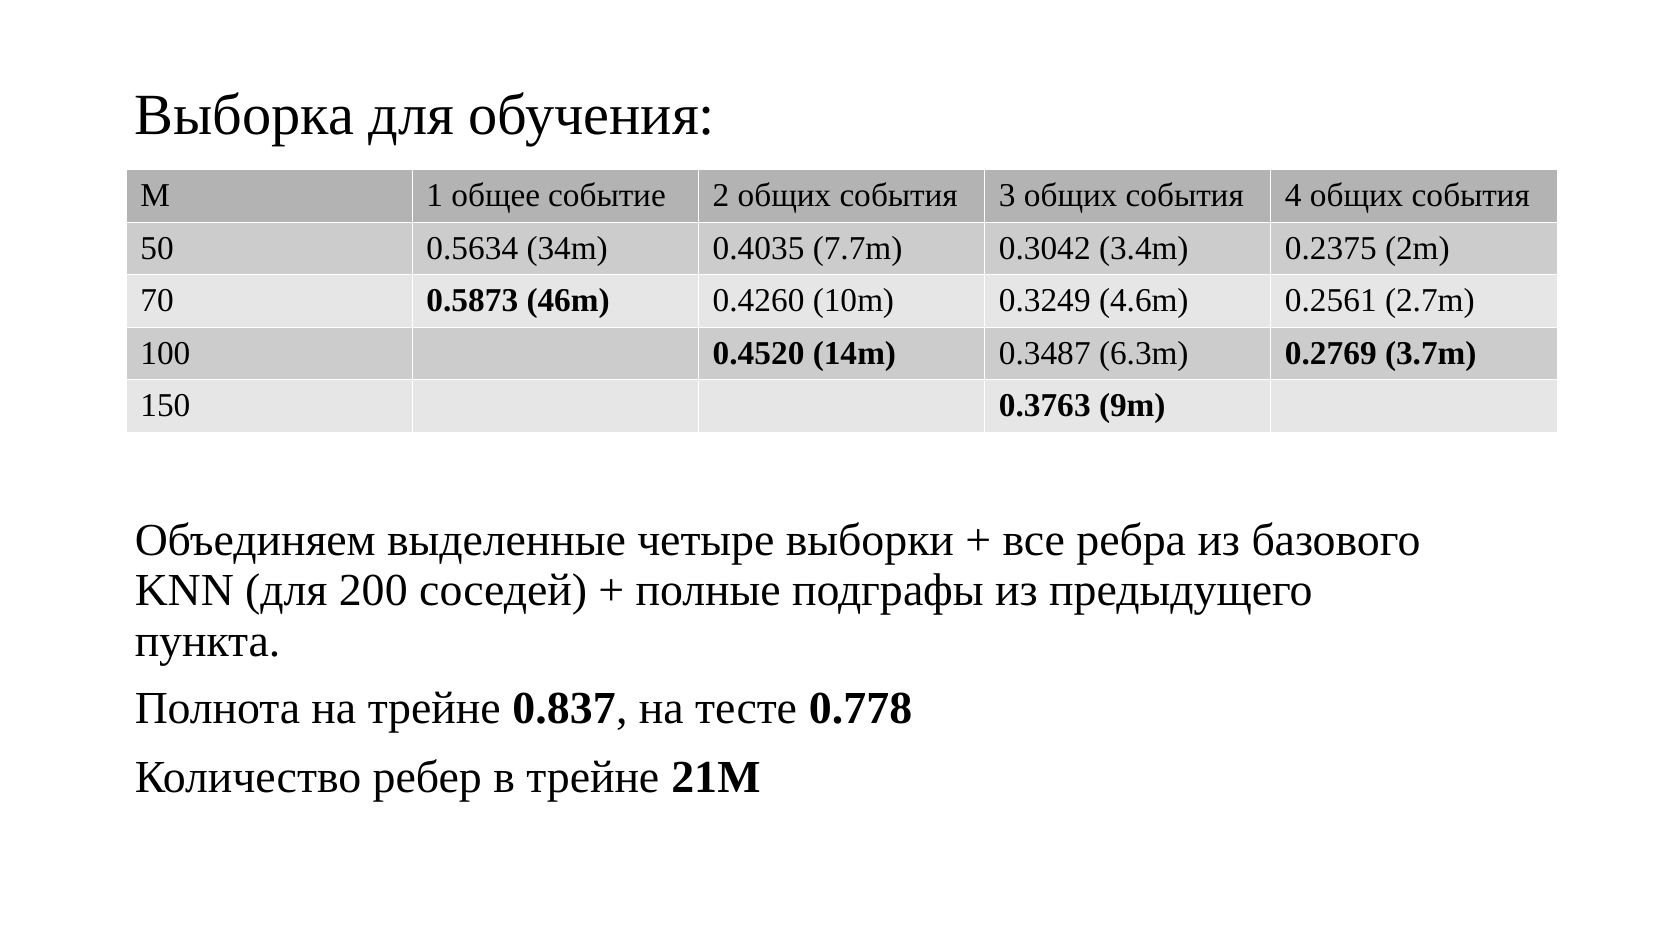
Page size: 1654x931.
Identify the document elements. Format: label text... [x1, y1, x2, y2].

table_cell [413, 380, 698, 432]
table_cell 0.3249 (4.6m) [985, 275, 1270, 327]
table_cell 0.3763 (9m) [985, 380, 1270, 432]
table_cell [413, 328, 698, 379]
text_box Полнота на трейне 0.837, на тесте 0.778 [120, 675, 928, 741]
table_cell 0.4520 (14m) [699, 328, 984, 379]
table_cell 0.2769 (3.7m) [1271, 328, 1557, 379]
table_cell 0.4035 (7.7m) [699, 223, 984, 274]
table_cell 70 [127, 275, 412, 327]
text_box Выборка для обучения: [120, 75, 730, 155]
table_cell 0.2375 (2m) [1271, 223, 1557, 274]
table_cell 0.2561 (2.7m) [1271, 275, 1557, 327]
table_cell 50 [127, 223, 412, 274]
table_cell 0.5873 (46m) [413, 275, 698, 327]
table_cell [699, 380, 984, 432]
table_header 4 общих события [1271, 170, 1557, 222]
table_header M [127, 170, 412, 222]
table_cell 100 [127, 328, 412, 379]
table_header 3 общих события [985, 170, 1270, 222]
table_header 2 общих события [699, 170, 984, 222]
text_box Объединяем выделенные четыре выборки + все ребра из базового KNN (для 200 соседей) + полные подграфы из предыдущего пункта. [120, 507, 1486, 675]
table_cell 0.4260 (10m) [699, 275, 984, 327]
table_cell 150 [127, 380, 412, 432]
text_box Количество ребер в трейне 21М [120, 743, 775, 810]
table_cell 0.3487 (6.3m) [985, 328, 1270, 379]
table_header 1 общее событие [413, 170, 698, 222]
table_cell 0.5634 (34m) [413, 223, 698, 274]
table_cell [1271, 380, 1557, 432]
table_cell 0.3042 (3.4m) [985, 223, 1270, 274]
